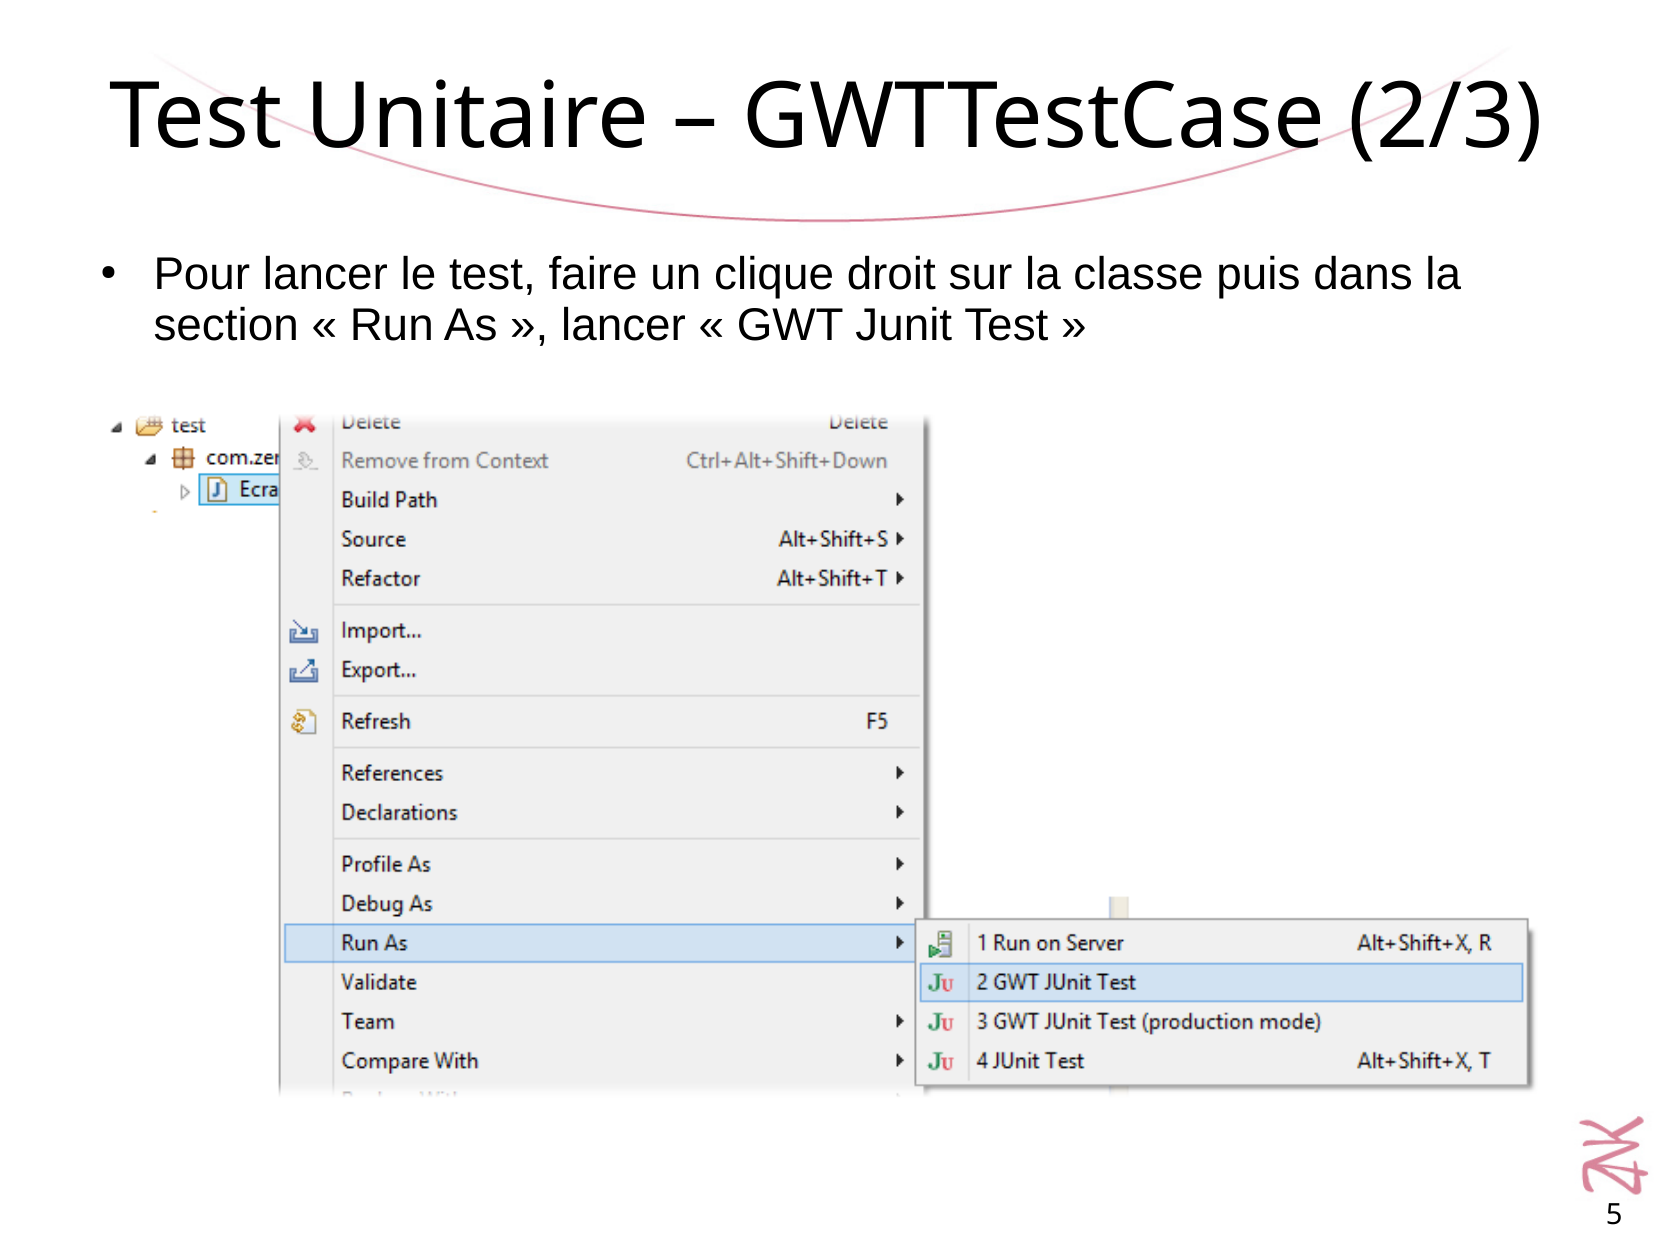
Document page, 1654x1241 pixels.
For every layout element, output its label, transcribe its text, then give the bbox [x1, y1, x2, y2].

title Test Unitaire – GWTTestCase (2/3) [82, 5, 1571, 220]
list Pour lancer le test, faire un clique droit sur la classe puis dans la section « Run As », lancer « GWT Junit Test » [82, 248, 1571, 968]
picture [4, 1, 1654, 1241]
